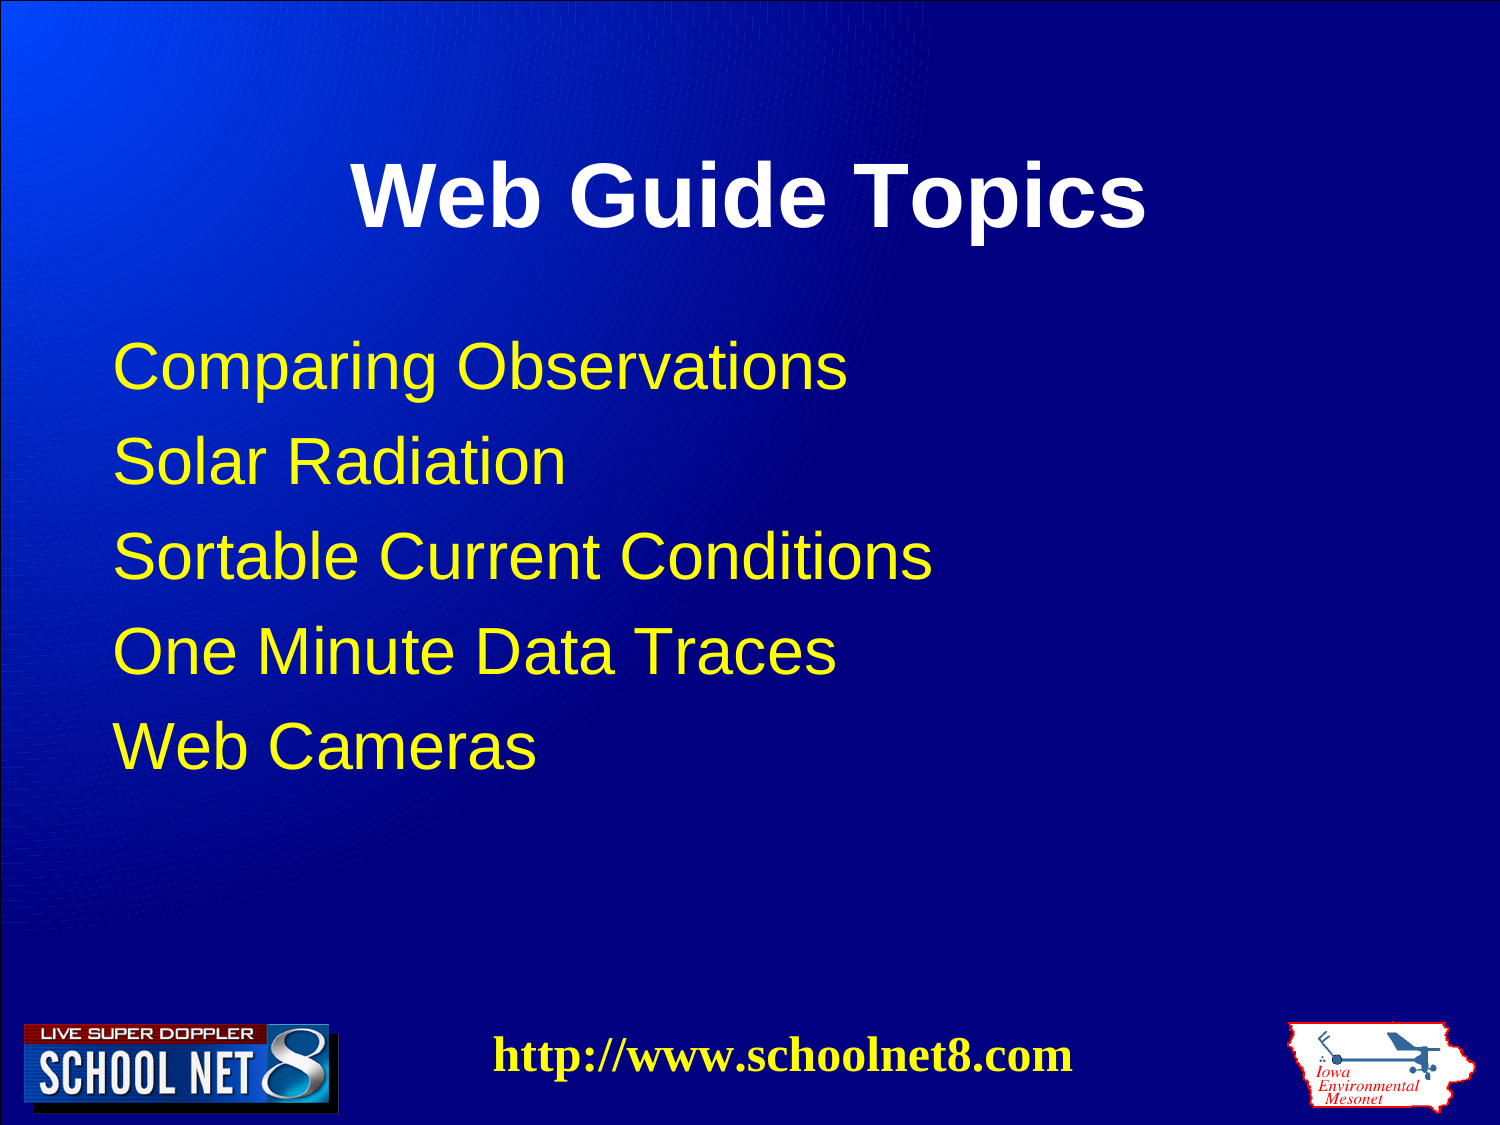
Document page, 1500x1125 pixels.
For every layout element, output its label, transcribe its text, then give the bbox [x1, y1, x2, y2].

picture [1287, 1021, 1476, 1114]
picture [24, 1024, 329, 1103]
title Web Guide Topics [112, 78, 1388, 309]
list Comparing Observations Solar Radiation Sortable Current Conditions One Minute Data Traces Web Cameras [112, 324, 1388, 1001]
